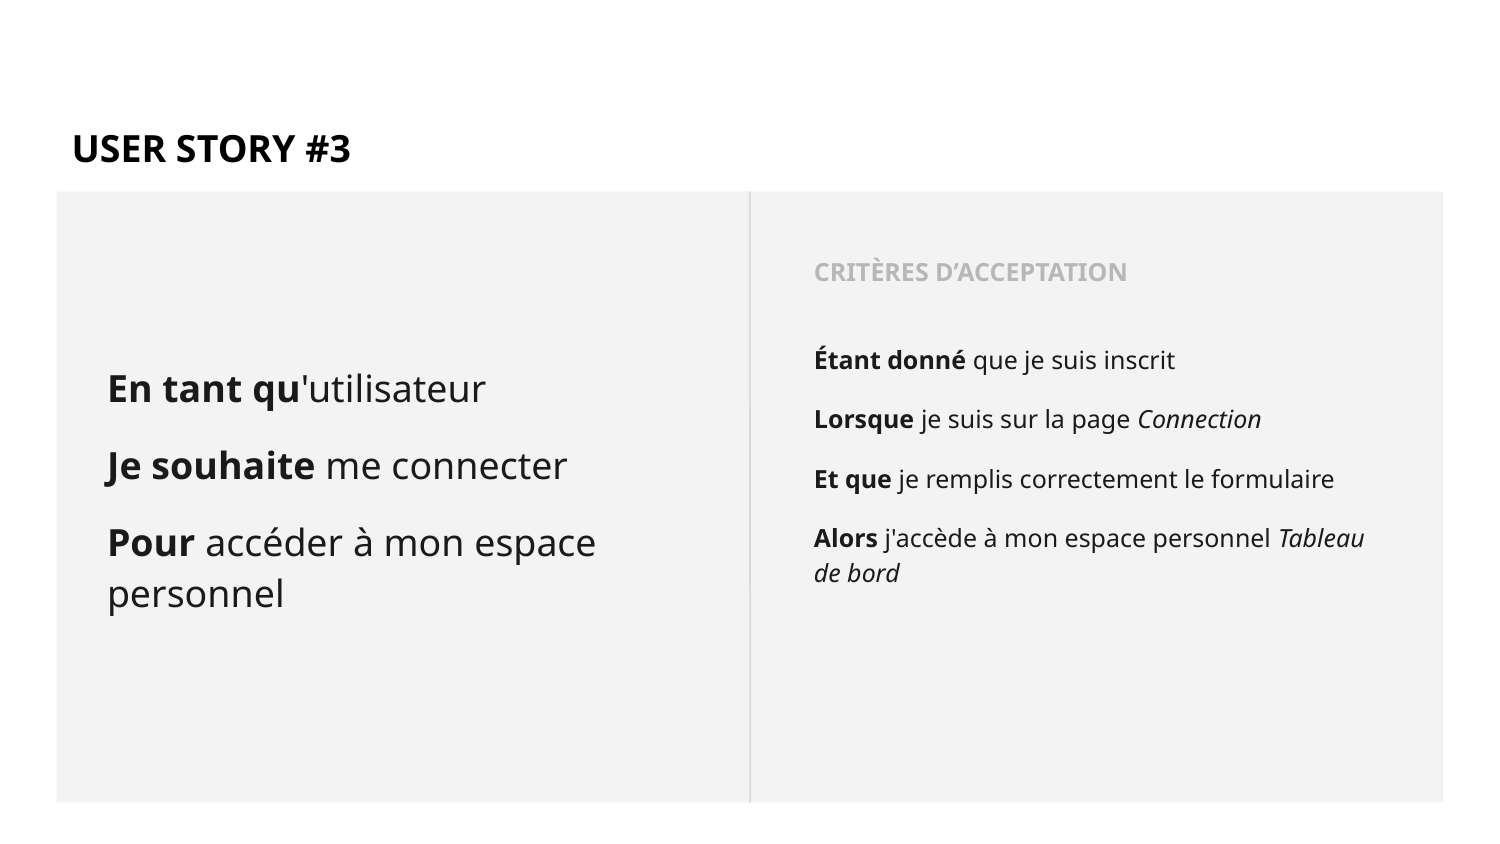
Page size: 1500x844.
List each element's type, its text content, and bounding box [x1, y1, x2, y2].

subtitle En tant qu'utilisateur Je souhaite me connecter Pour accéder à mon espace personnel [92, 343, 721, 651]
text_box CRITÈRES D’ACCEPTATION [798, 241, 1292, 302]
list Étant donné que je suis inscrit Lorsque je suis sur la page Connection Et que je remplis correctement le formulaire Alors j'accède à mon espace personnel Tableau de bord [798, 324, 1397, 756]
title USER STORY #3 [56, 110, 465, 192]
text_box [751, 191, 1444, 803]
text_box [56, 191, 749, 803]
